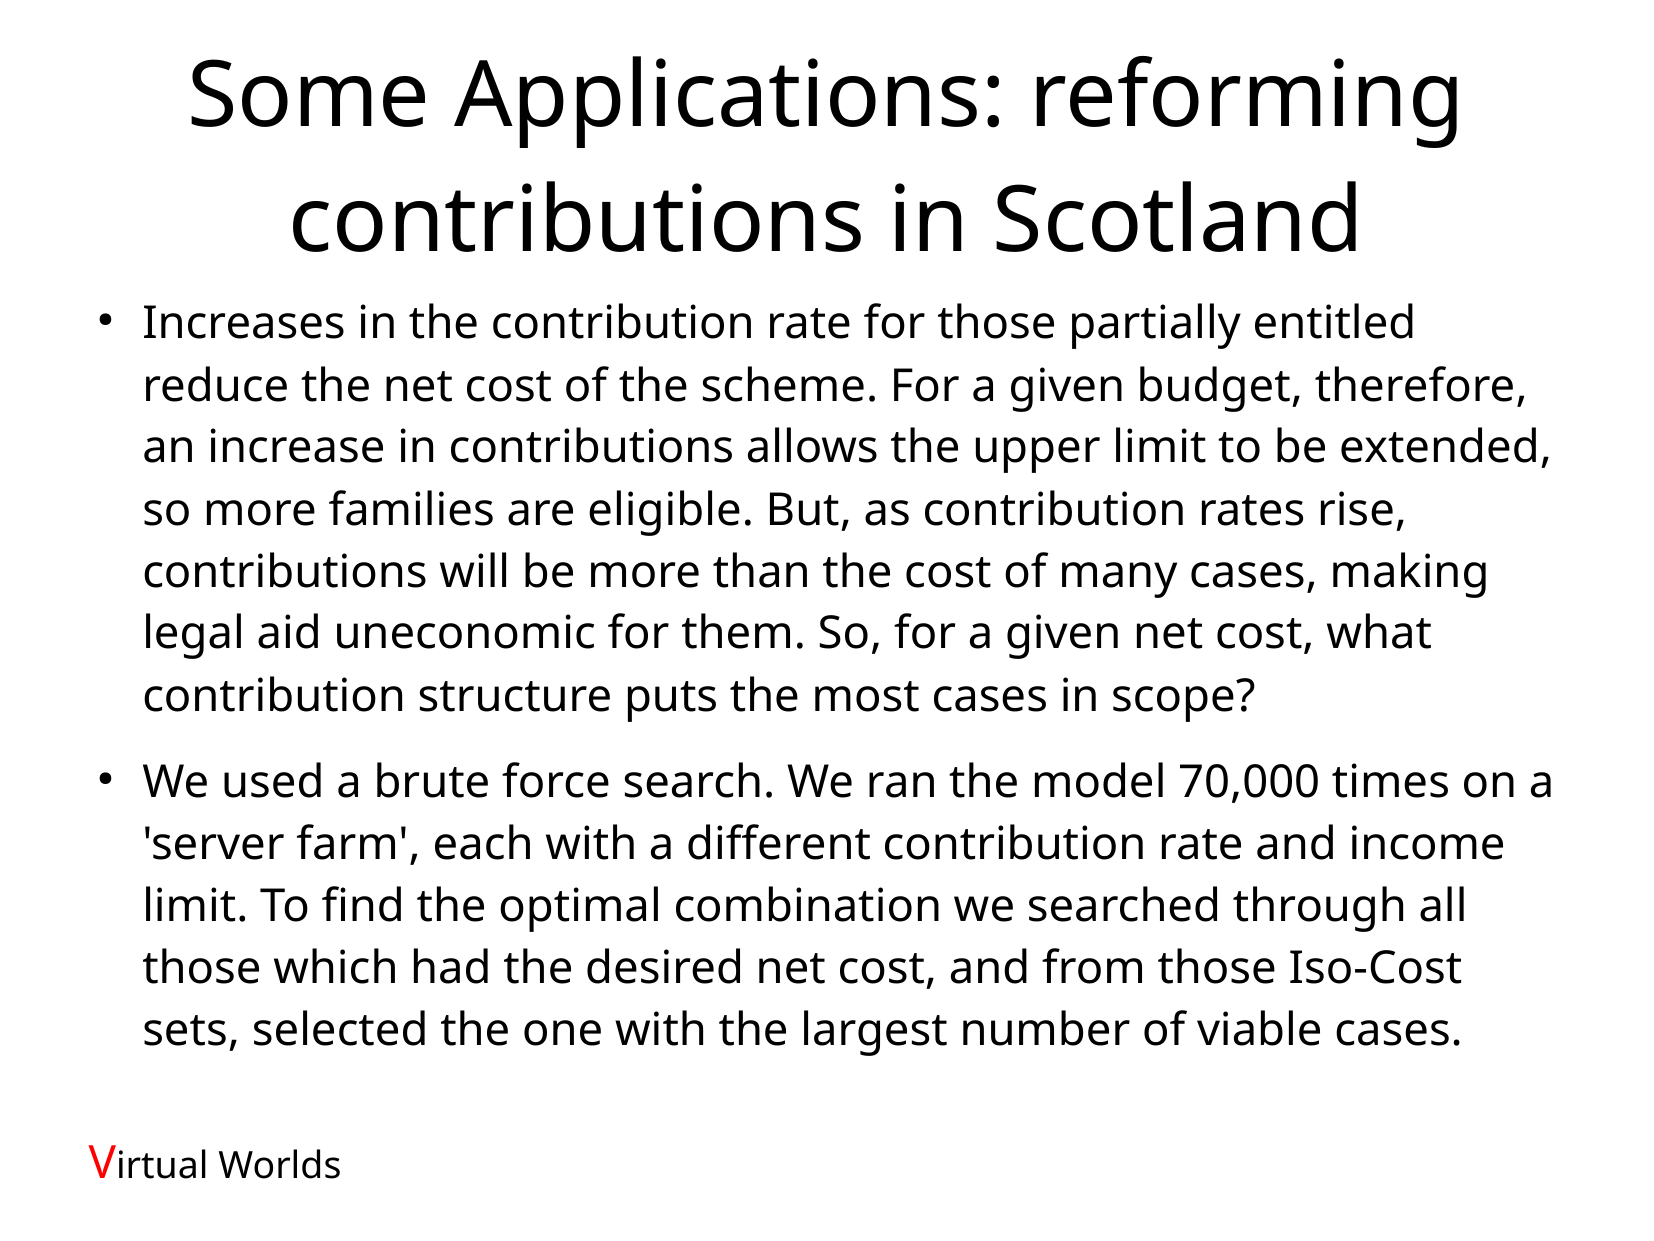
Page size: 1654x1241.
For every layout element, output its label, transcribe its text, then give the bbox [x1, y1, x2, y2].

list Increases in the contribution rate for those partially entitled reduce the net cost of the scheme. For a given budget, therefore, an increase in contributions allows the upper limit to be extended, so more families are eligible. But, as contribution rates rise, contributions will be more than the cost of many cases, making legal aid uneconomic for them. So, for a given net cost, what contribution structure puts the most cases in scope? We used a brute force search. We ran the model 70,000 times on a 'server farm', each with a different contribution rate and income limit. To find the optimal combination we searched through all those which had the desired net cost, and from those Iso-Cost sets, selected the one with the largest number of viable cases. [82, 290, 1571, 1109]
title Some Applications: reforming contributions in Scotland [82, 46, 1571, 260]
